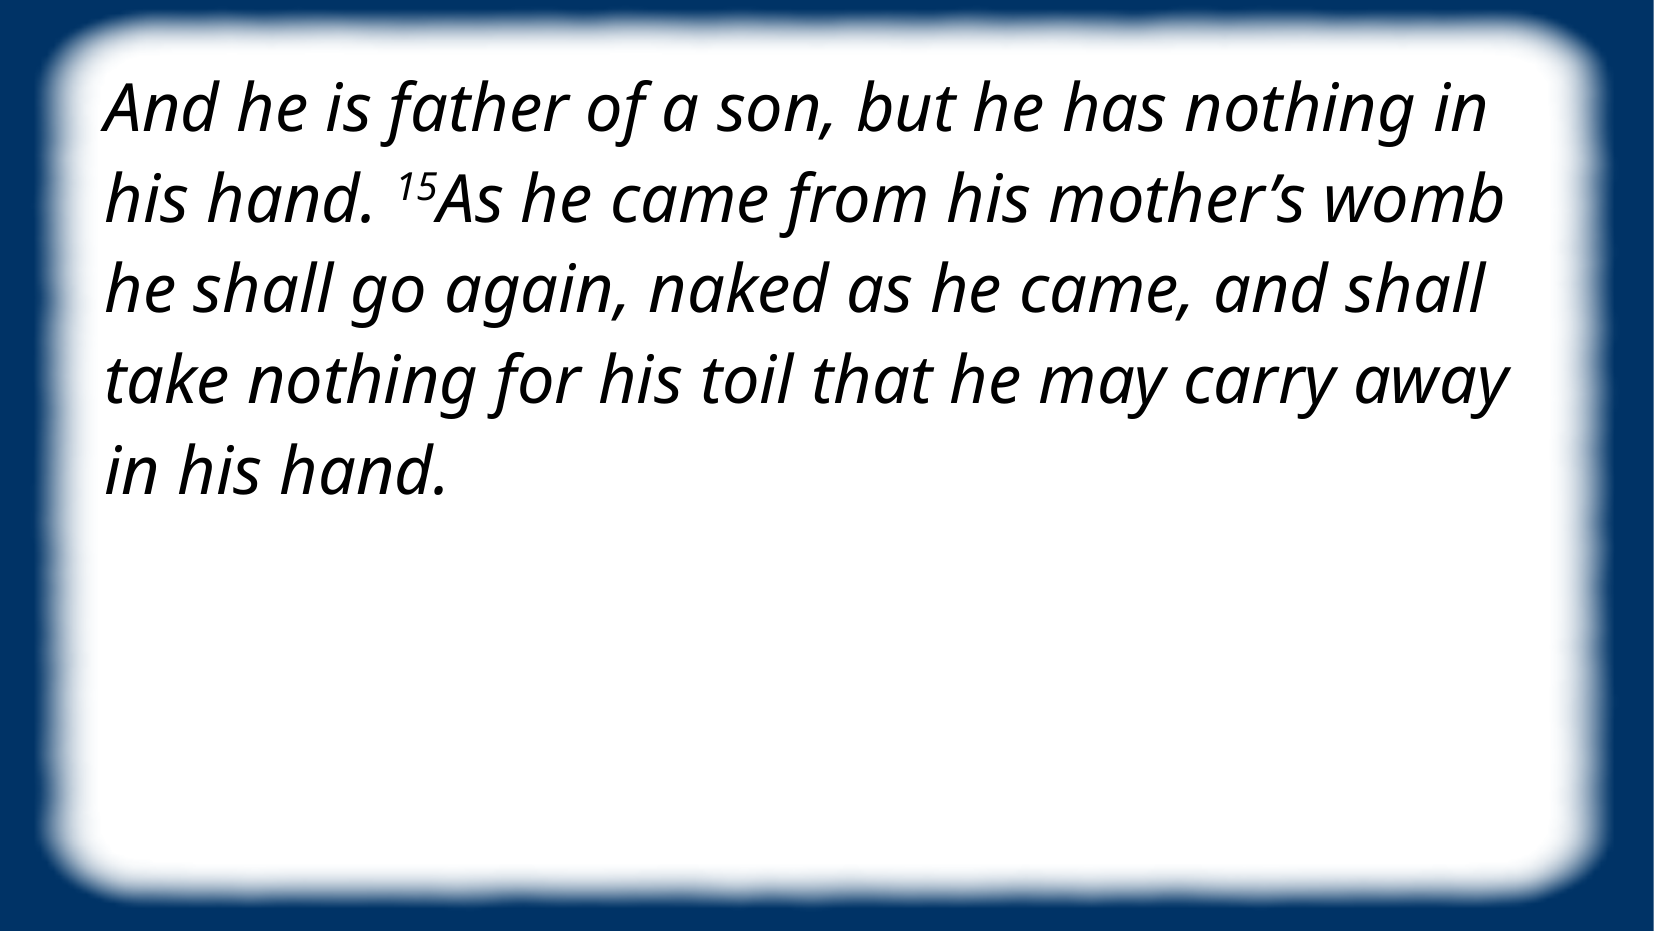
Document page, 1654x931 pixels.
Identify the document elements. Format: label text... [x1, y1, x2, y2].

text_box And he is father of a son, but he has nothing in his hand. 15As he came from his mother’s womb he shall go again, naked as he came, and shall take nothing for his toil that he may carry away in his hand. [90, 52, 1576, 526]
picture [0, 0, 1654, 931]
